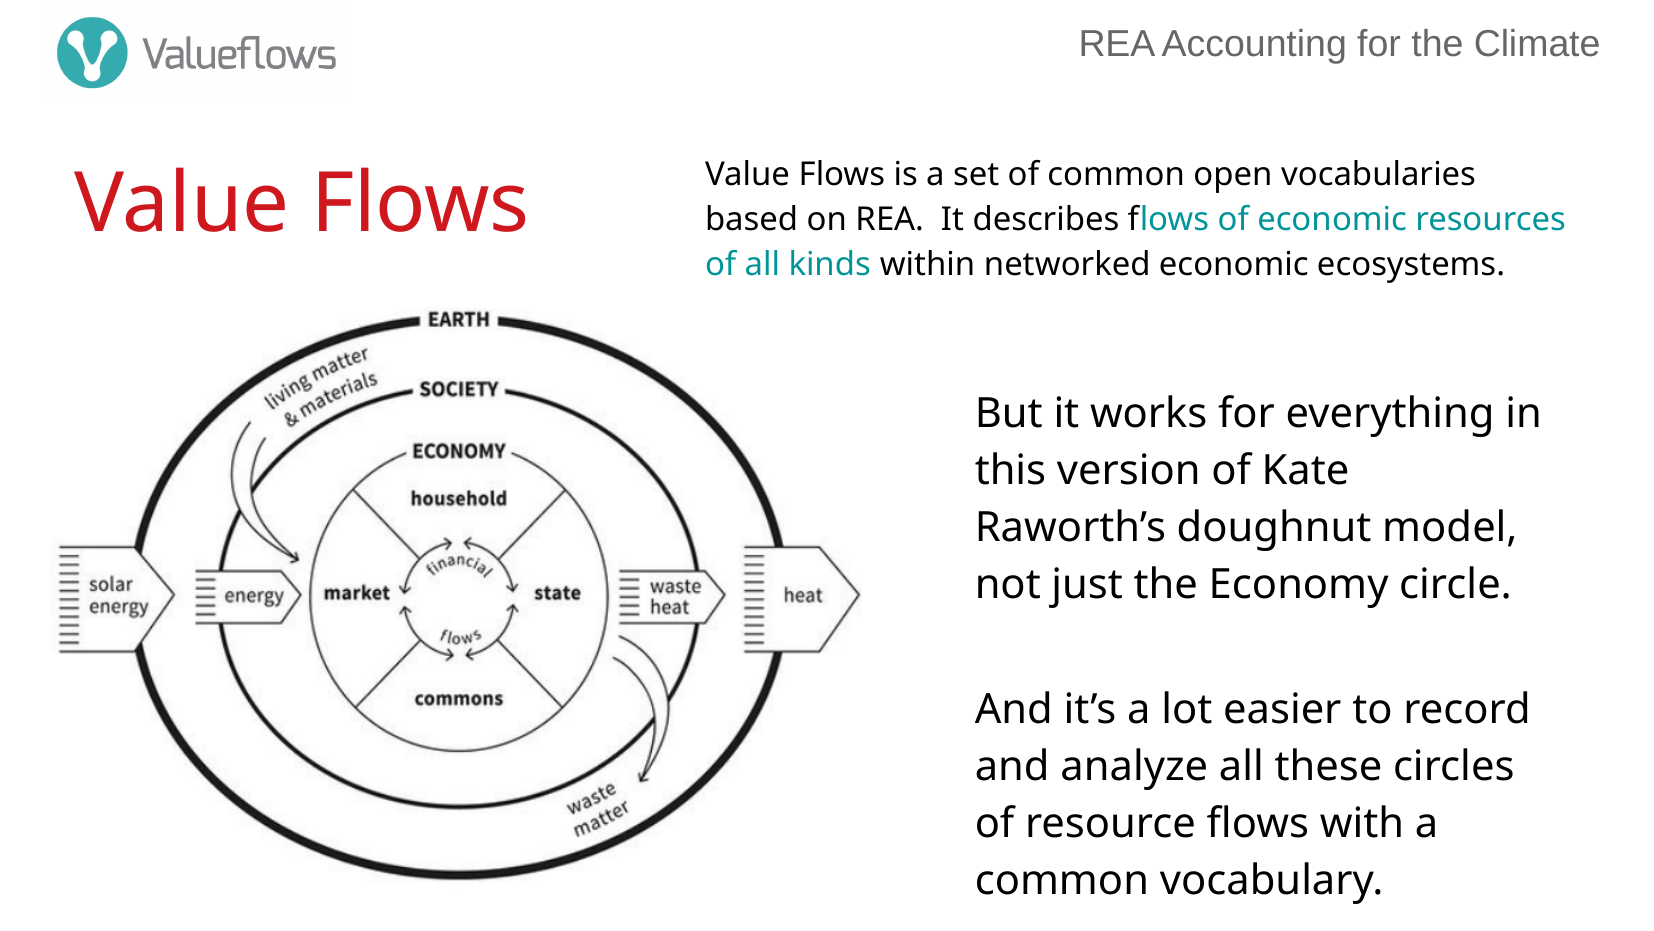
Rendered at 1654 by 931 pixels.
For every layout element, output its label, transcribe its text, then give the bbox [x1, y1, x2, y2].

picture [19, 267, 892, 902]
text_box Value Flows [60, 135, 811, 234]
text_box REA Accounting for the Climate [1063, 14, 1630, 72]
list Value Flows is a set of common open vocabularies based on REA. It describes flows of economic resources of all kinds within networked economic ecosystems. [705, 150, 1576, 331]
text_box But it works for everything in this version of Kate Raworth’s doughnut model, not just the Economy circle. And it’s a lot easier to record and analyze all these circles of resource flows with a common vocabulary. [960, 375, 1561, 873]
picture [47, 6, 346, 97]
